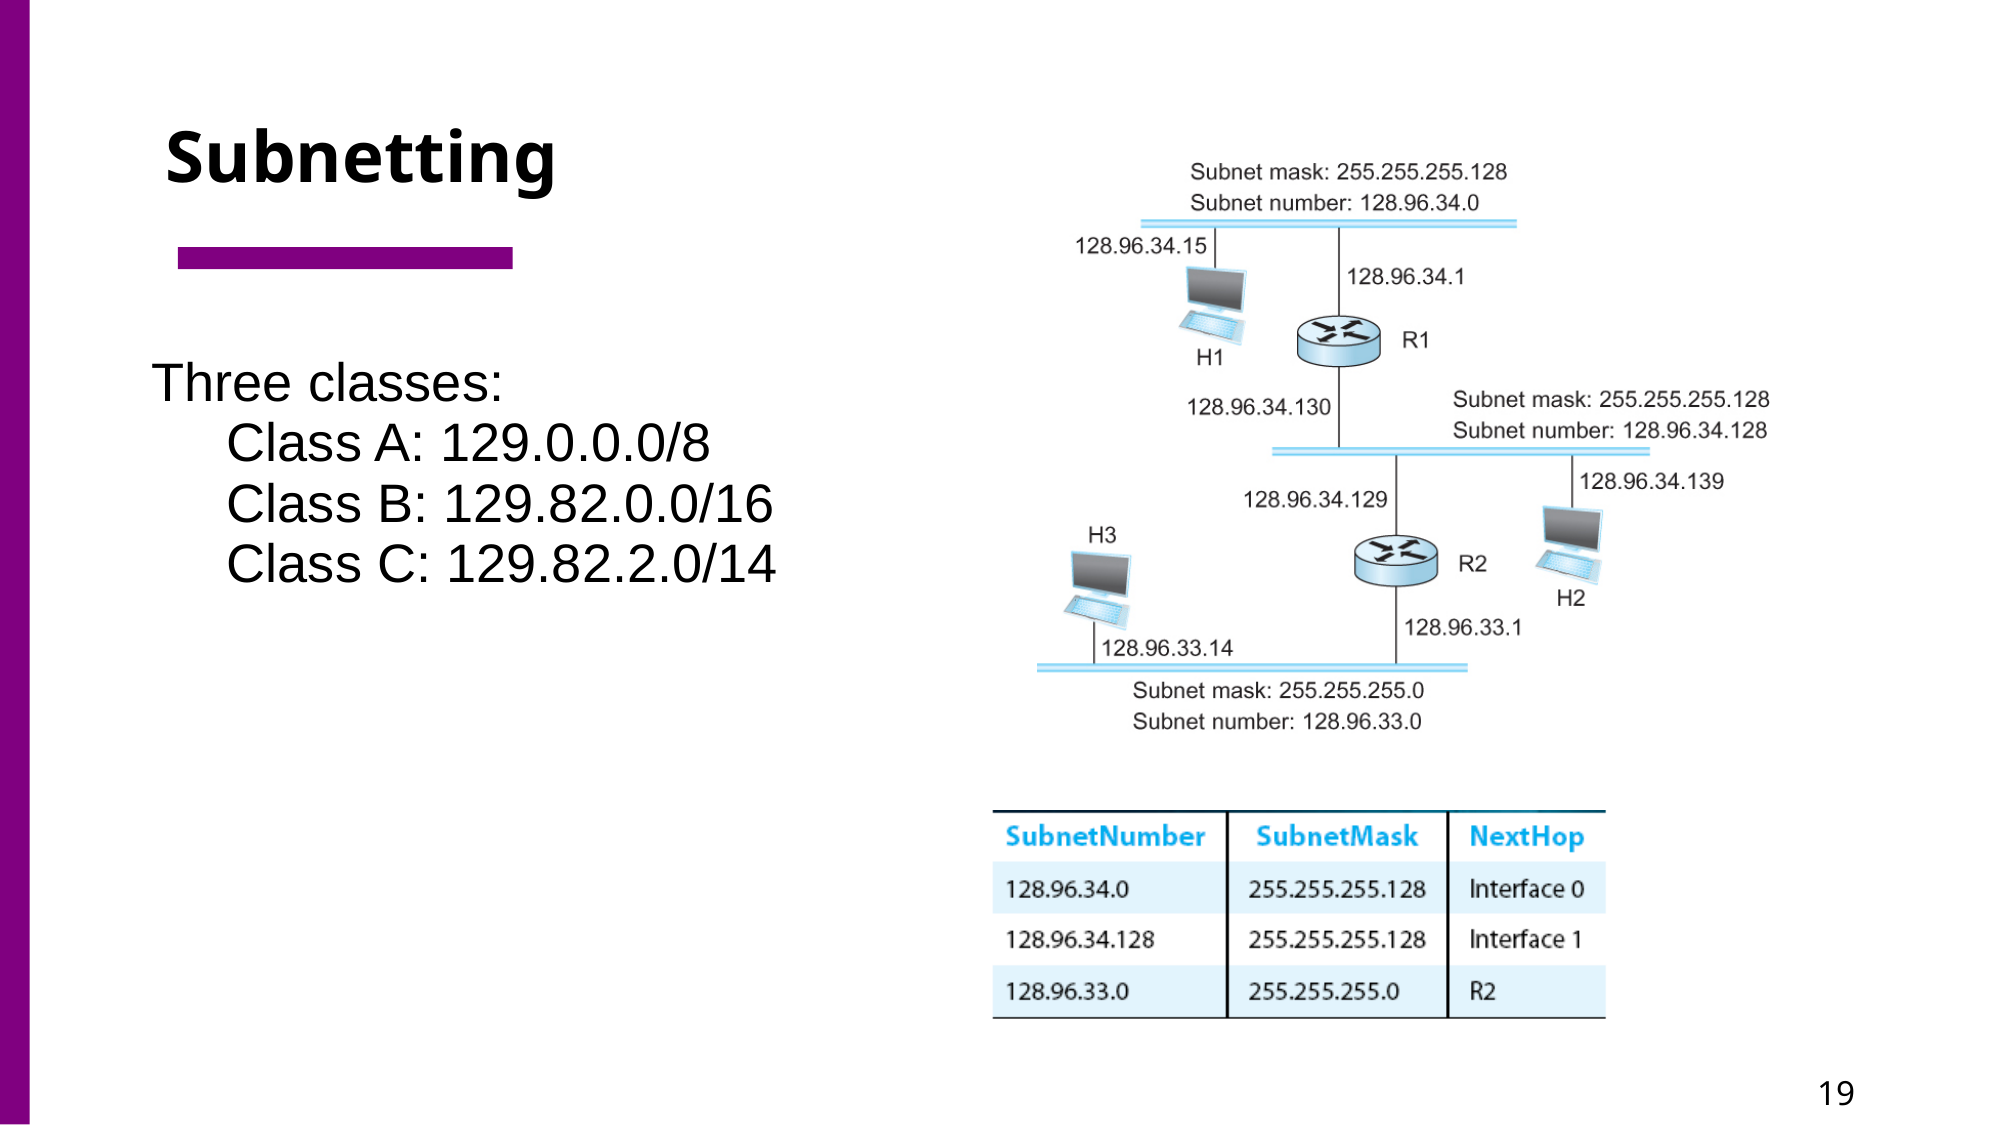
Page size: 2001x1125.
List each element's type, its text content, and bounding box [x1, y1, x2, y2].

text_box Subnetting [151, 0, 1849, 212]
picture [1037, 160, 1770, 734]
text_box Three classes: Class A: 129.0.0.0/8 Class B: 129.82.0.0/16 Class C: 129.82.2.0/14 [136, 345, 931, 887]
picture [990, 810, 1617, 1030]
